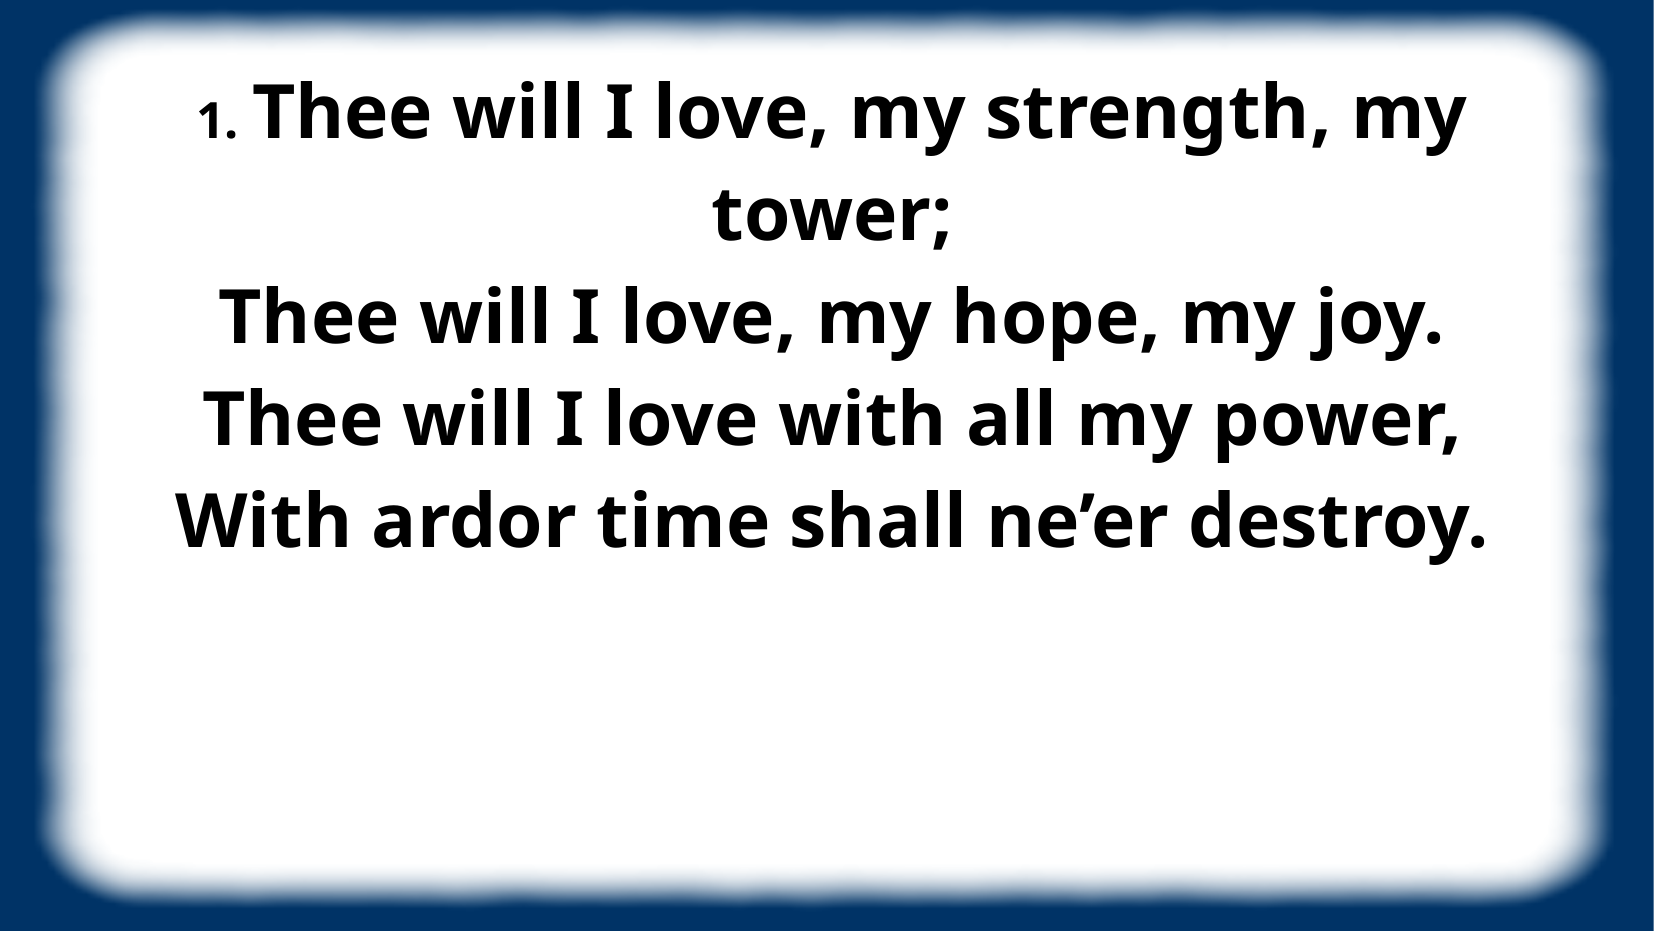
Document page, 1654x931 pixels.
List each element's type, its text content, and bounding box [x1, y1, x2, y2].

picture [0, 0, 1654, 931]
text_box 1. Thee will I love, my strength, my tower; Thee will I love, my hope, my joy. Thee will I love with all my power, With ardor time shall ne’er destroy. [75, 50, 1591, 466]
